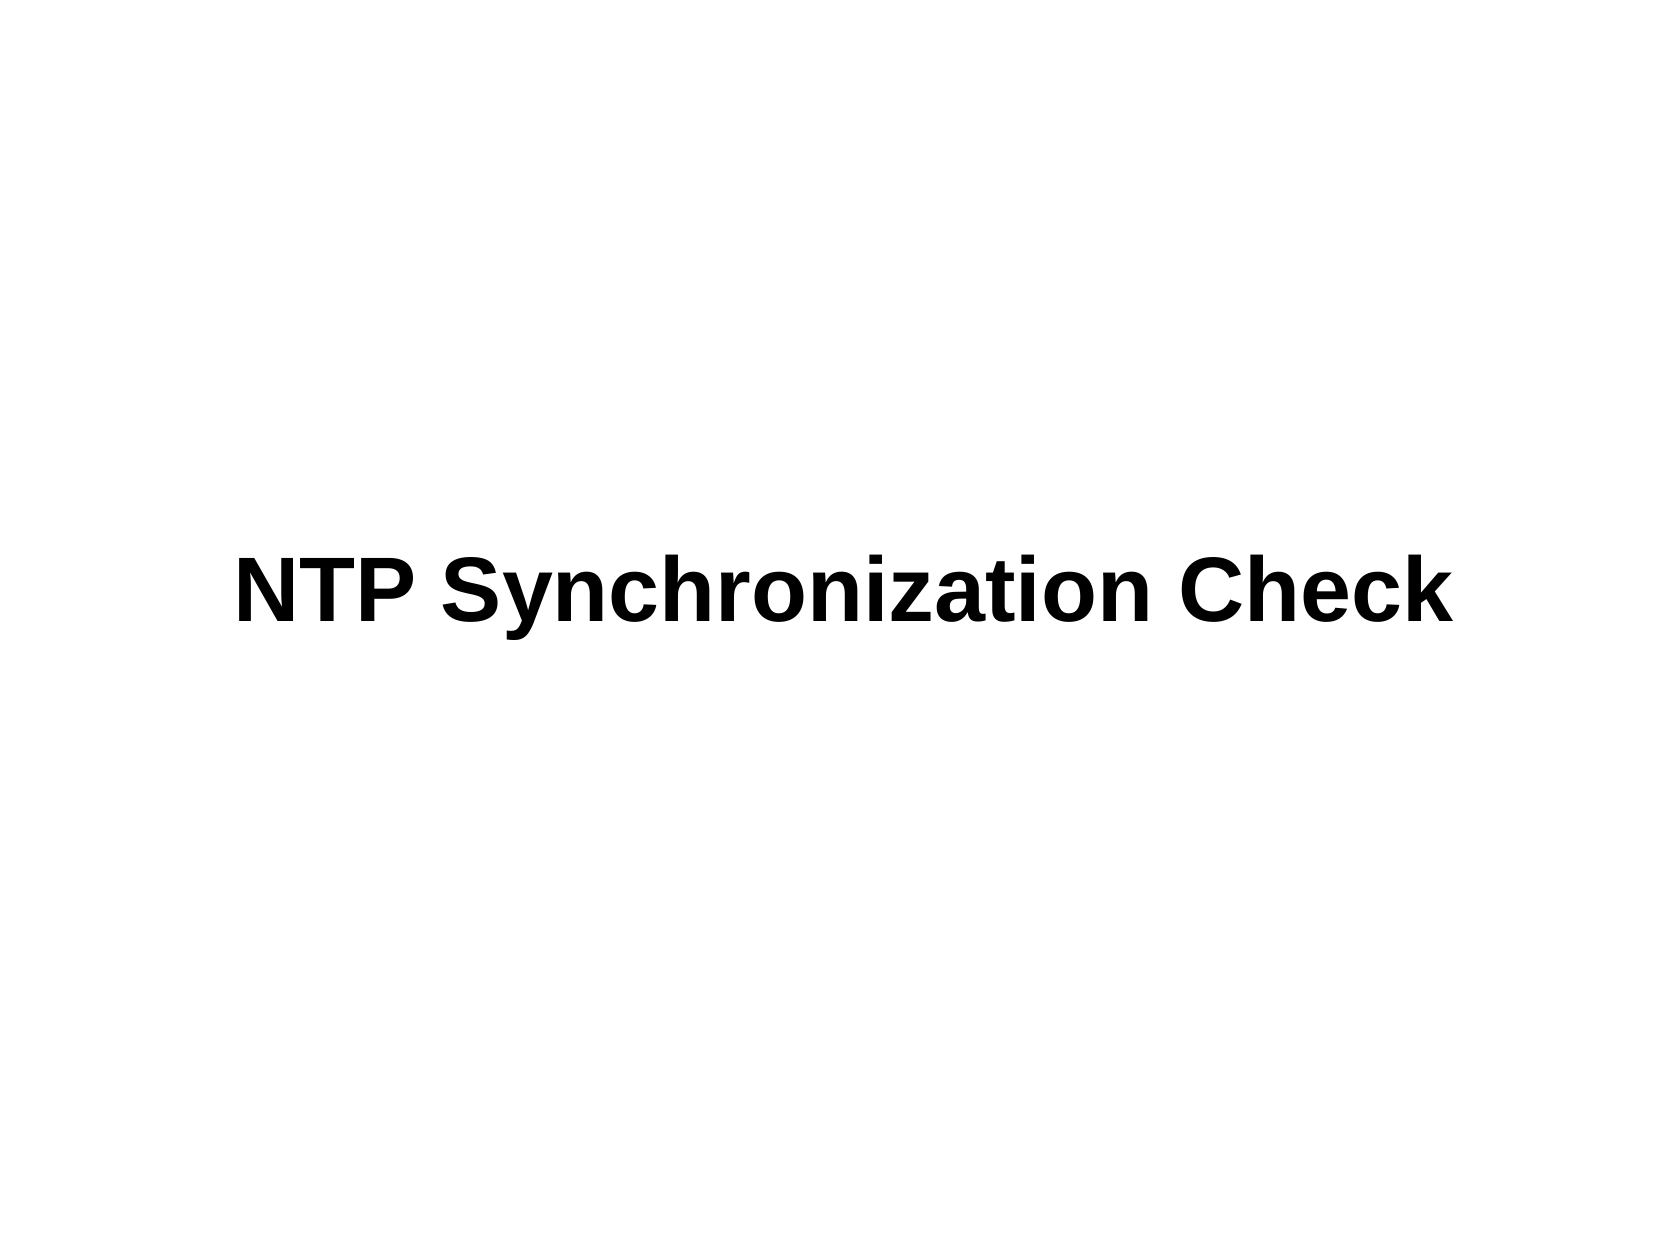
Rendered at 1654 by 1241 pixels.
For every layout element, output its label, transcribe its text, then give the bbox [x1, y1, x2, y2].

title NTP Synchronization Check [82, 486, 1571, 694]
